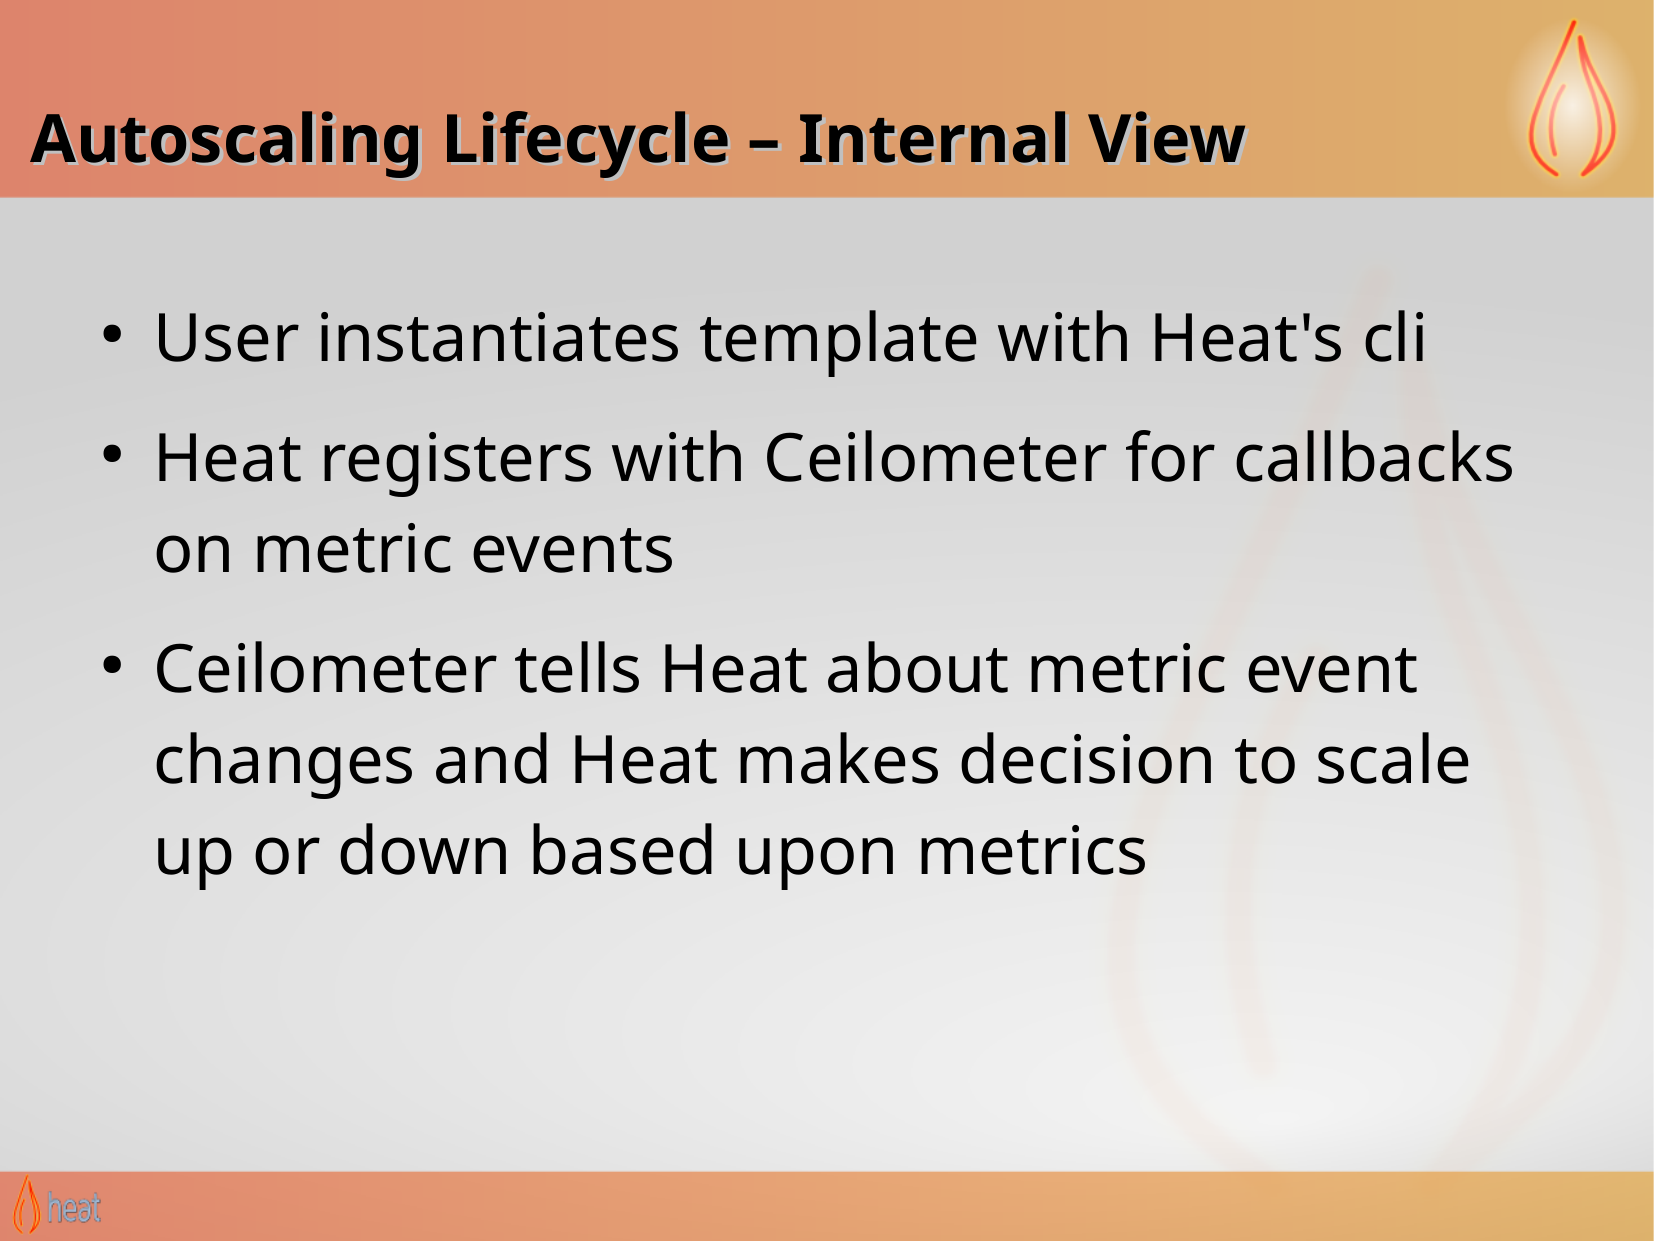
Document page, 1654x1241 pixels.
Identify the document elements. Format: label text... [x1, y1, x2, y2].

picture [0, 0, 1654, 1241]
title Autoscaling Lifecycle – Internal View [30, 23, 1606, 249]
list User instantiates template with Heat's cli Heat registers with Ceilometer for callbacks on metric events Ceilometer tells Heat about metric event changes and Heat makes decision to scale up or down based upon metrics [82, 290, 1538, 1010]
